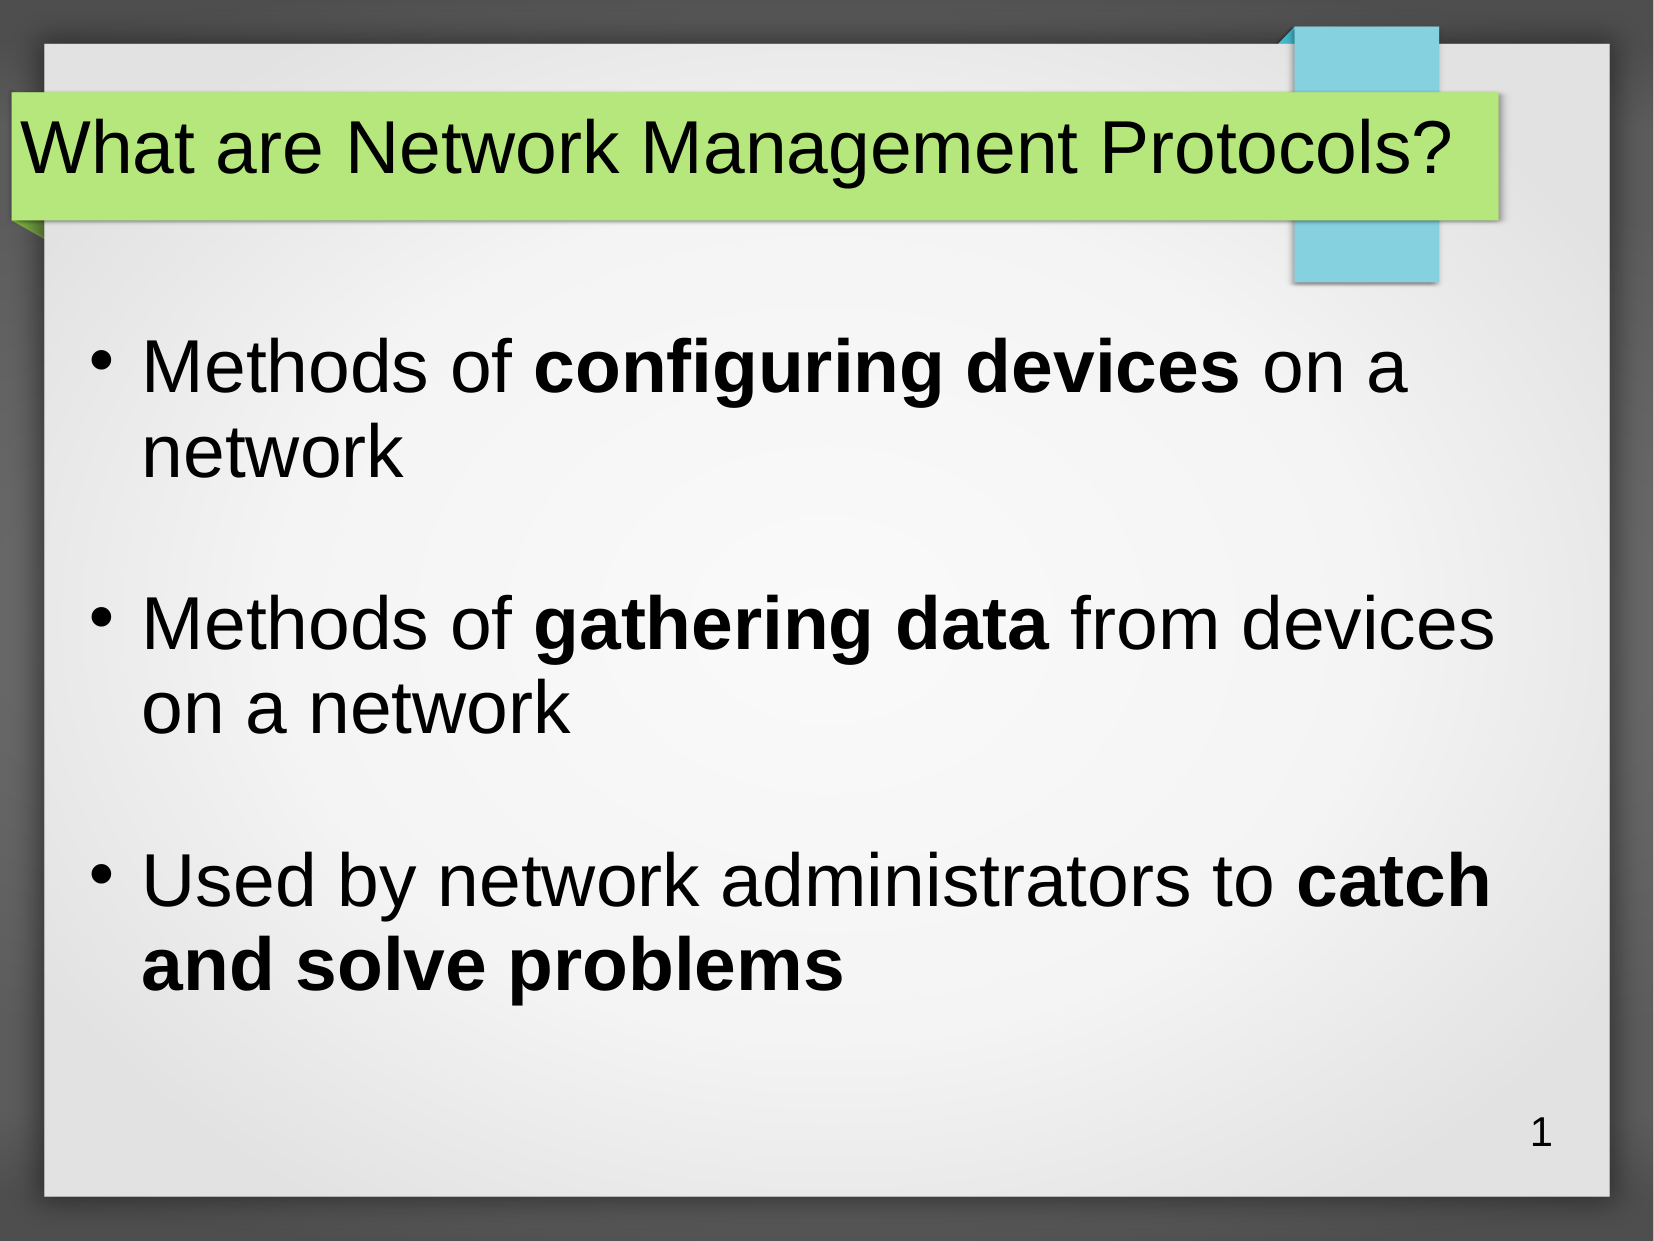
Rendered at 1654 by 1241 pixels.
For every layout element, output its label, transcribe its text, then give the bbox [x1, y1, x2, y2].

list Methods of configuring devices on a network Methods of gathering data from devices on a network Used by network administrators to catch and solve problems [71, 322, 1561, 1017]
title What are Network Management Protocols? [20, 86, 1497, 205]
text_box 1 [1515, 1101, 1591, 1164]
picture [0, 0, 1654, 1241]
